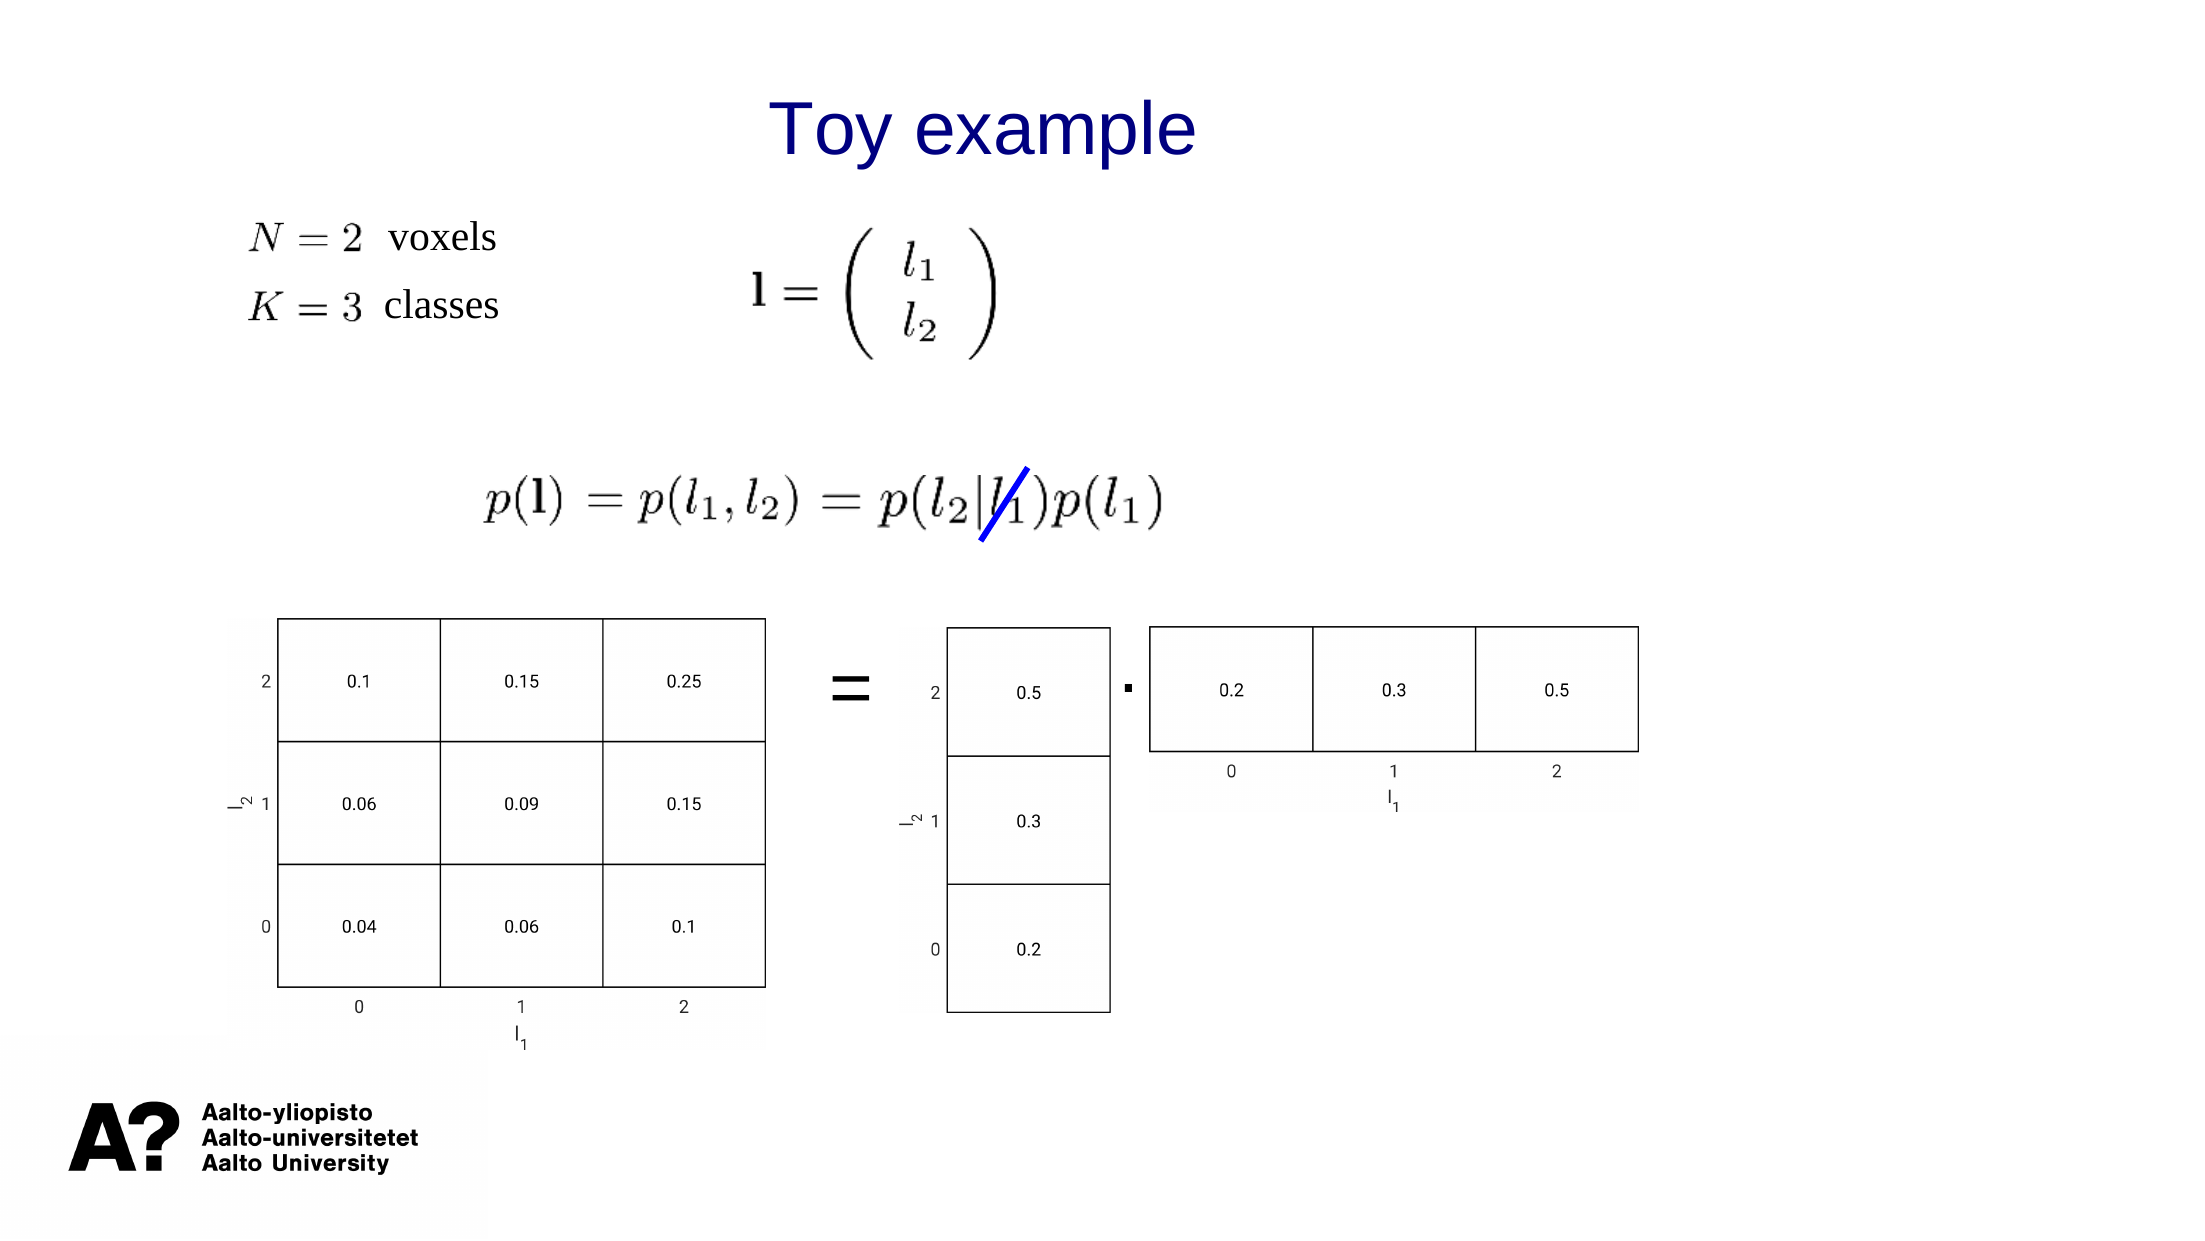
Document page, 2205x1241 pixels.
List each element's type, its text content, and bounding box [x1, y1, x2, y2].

picture [576, 465, 809, 538]
text_box classes [369, 268, 515, 335]
title Toy example [326, 65, 1640, 179]
picture [1149, 626, 1639, 812]
picture [0, 618, 766, 1239]
picture [818, 475, 1018, 536]
picture [224, 203, 404, 338]
picture [899, 627, 1111, 1013]
text_box = [814, 631, 890, 772]
picture [989, 475, 1169, 536]
picture [478, 474, 574, 533]
text_box . [1103, 610, 1179, 751]
text_box voxels [373, 201, 513, 267]
picture [739, 224, 1007, 371]
